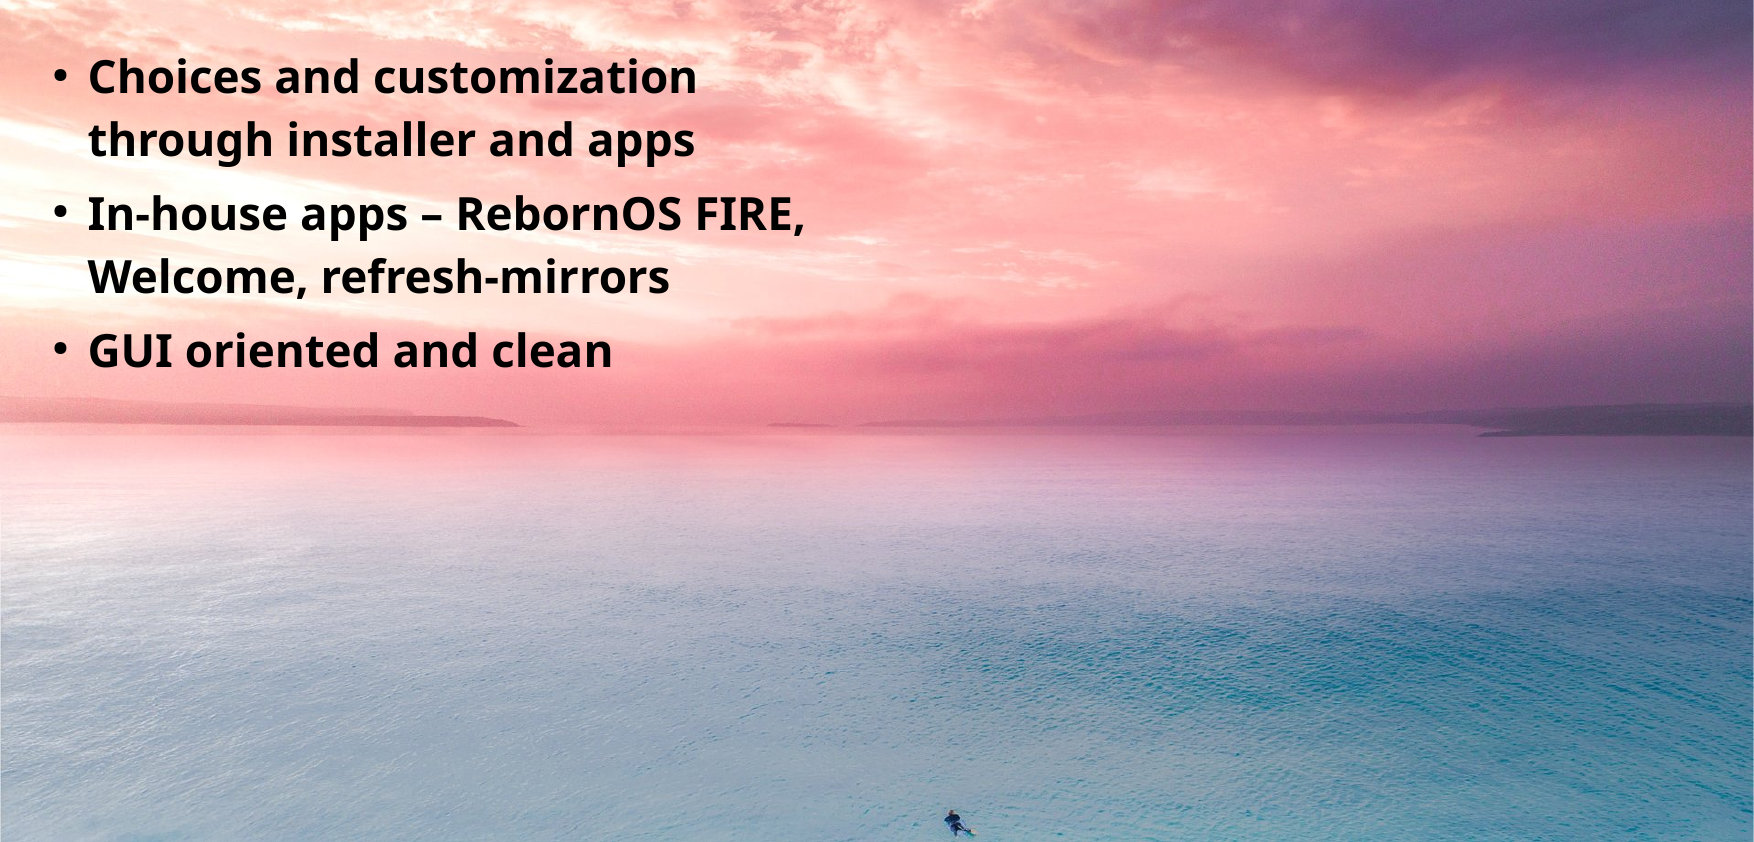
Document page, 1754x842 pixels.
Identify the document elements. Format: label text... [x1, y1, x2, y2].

picture [0, 0, 1754, 842]
text_box Choices and customization through installer and apps In-house apps – RebornOS FIRE, Welcome, refresh-mirrors GUI oriented and clean [37, 37, 863, 389]
